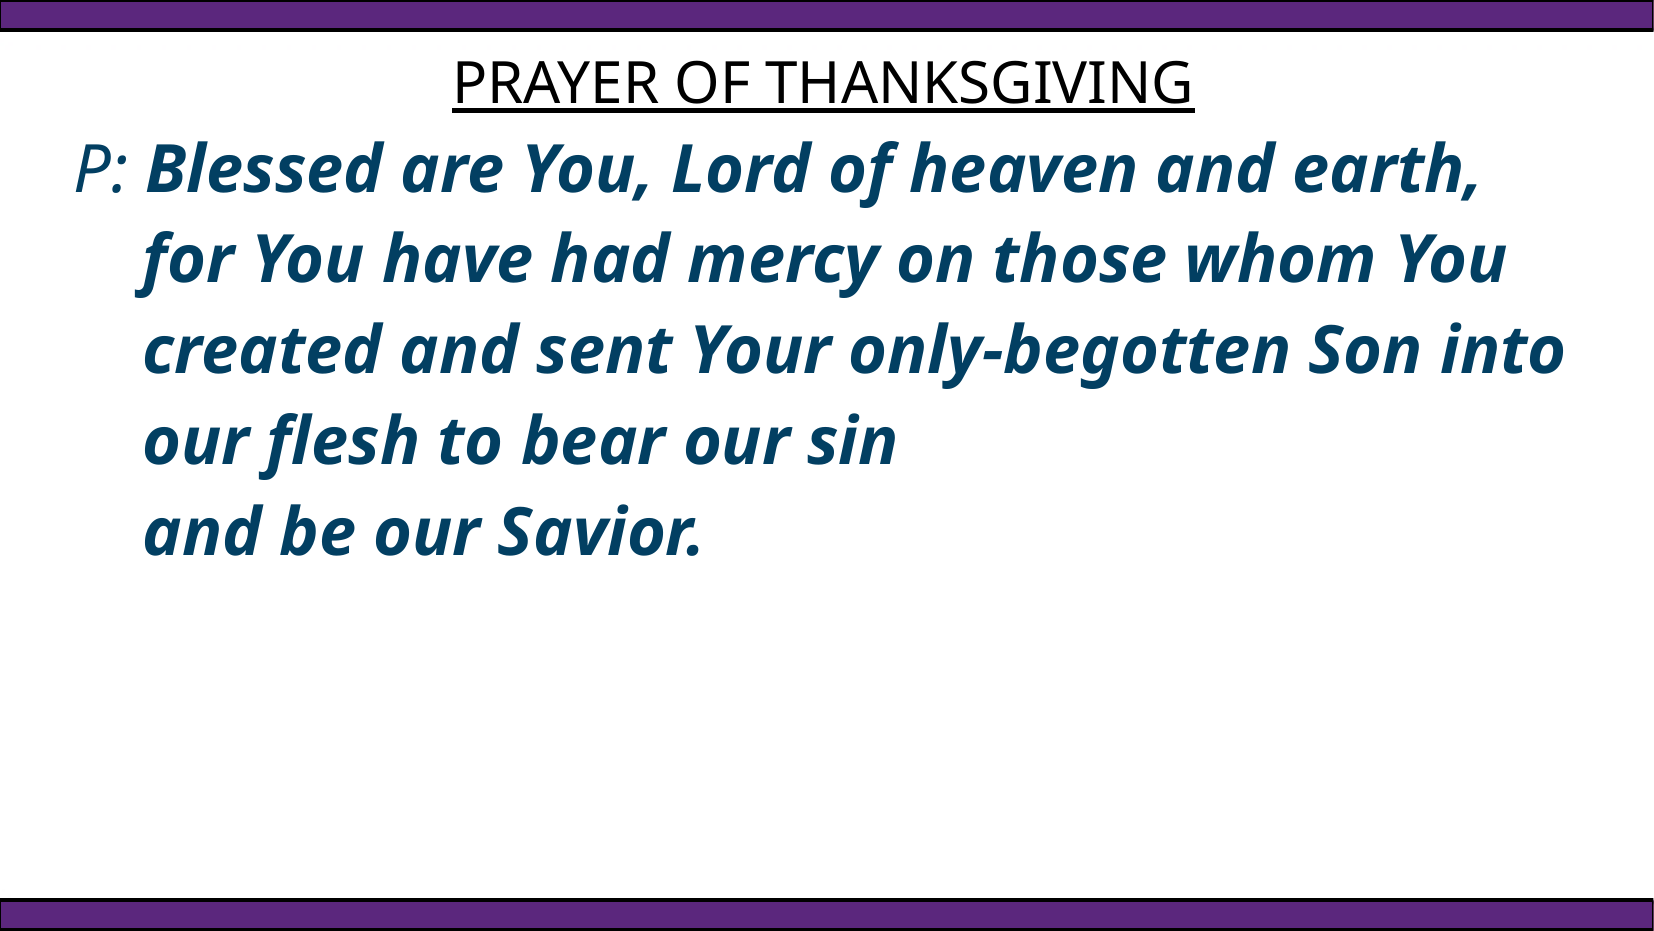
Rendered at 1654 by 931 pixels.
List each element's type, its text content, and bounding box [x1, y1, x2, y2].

text_box PRAYER OF THANKSGIVING P: Blessed are You, Lord of heaven and earth, for You have had mercy on those whom You created and sent Your only-begotten Son into our flesh to bear our sin and be our Savior. [58, 34, 1589, 571]
text_box [0, 900, 1654, 931]
picture [0, 31, 1654, 900]
text_box [0, 0, 1654, 31]
